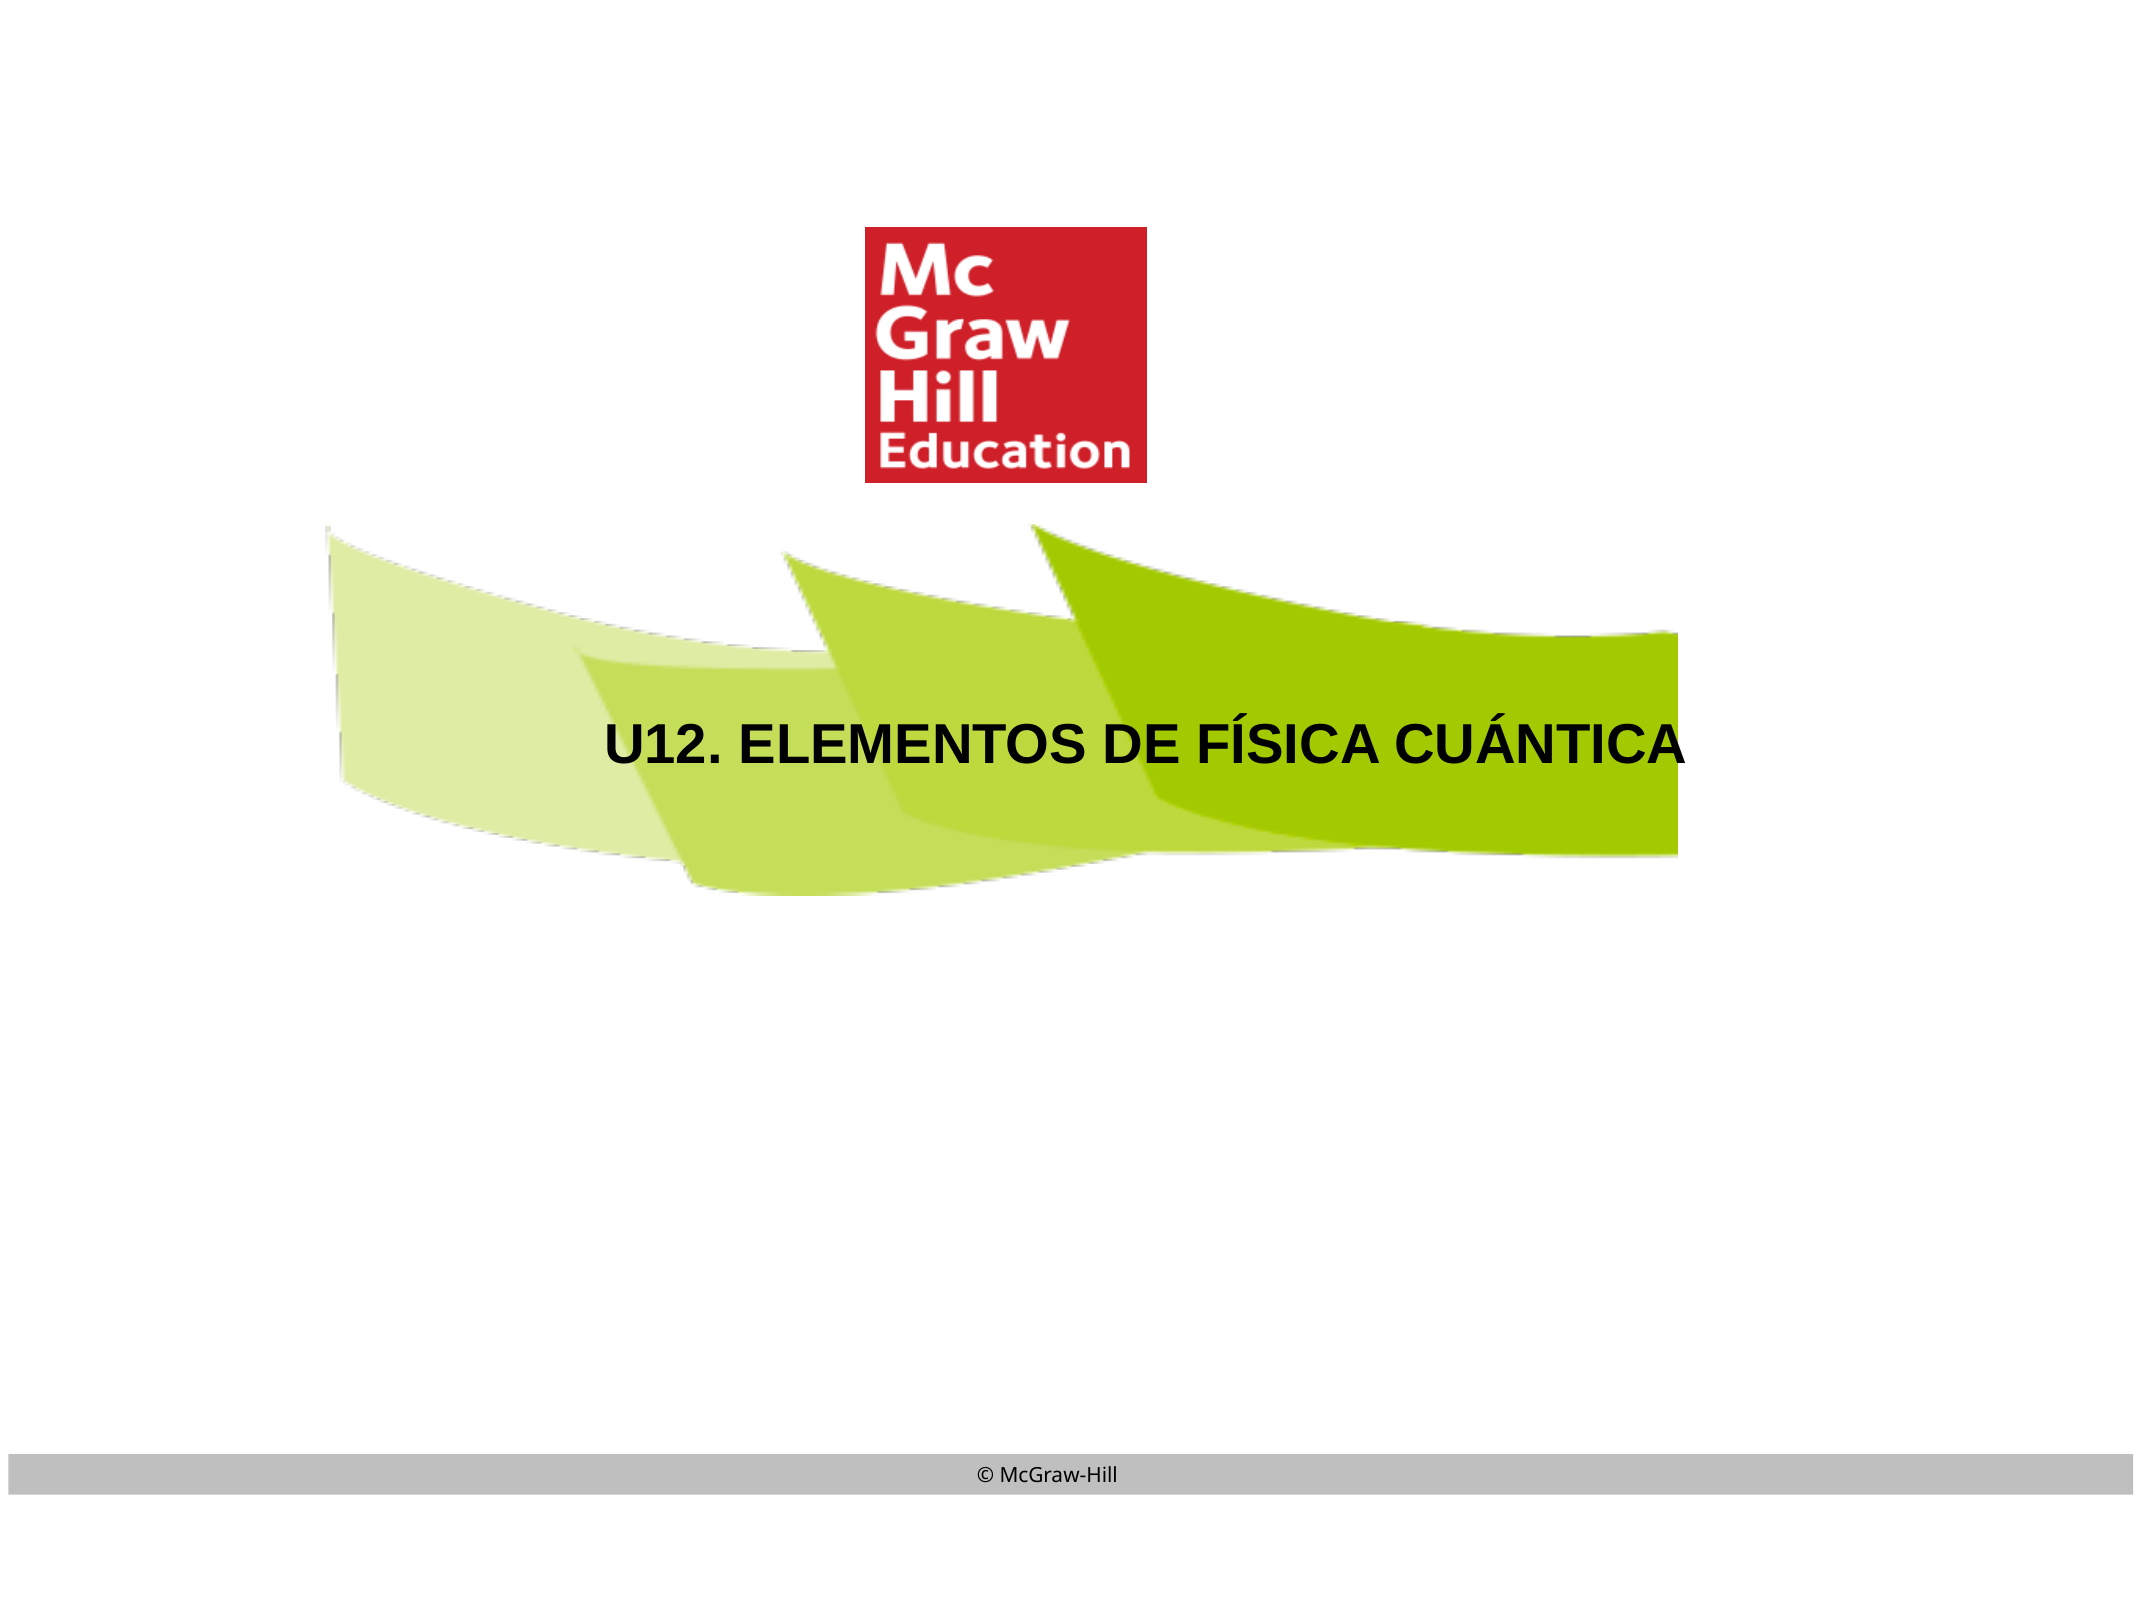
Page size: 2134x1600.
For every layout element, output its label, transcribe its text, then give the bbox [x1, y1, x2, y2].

text_box [1324, 1454, 2134, 1495]
text_box U12. ELEMENTOS DE FÍSICA CUÁNTICA [577, 699, 1715, 782]
text_box [8, 1454, 770, 1495]
picture [865, 227, 1147, 483]
picture [0, 524, 1678, 896]
text_box © McGraw-Hill [770, 1454, 1324, 1495]
